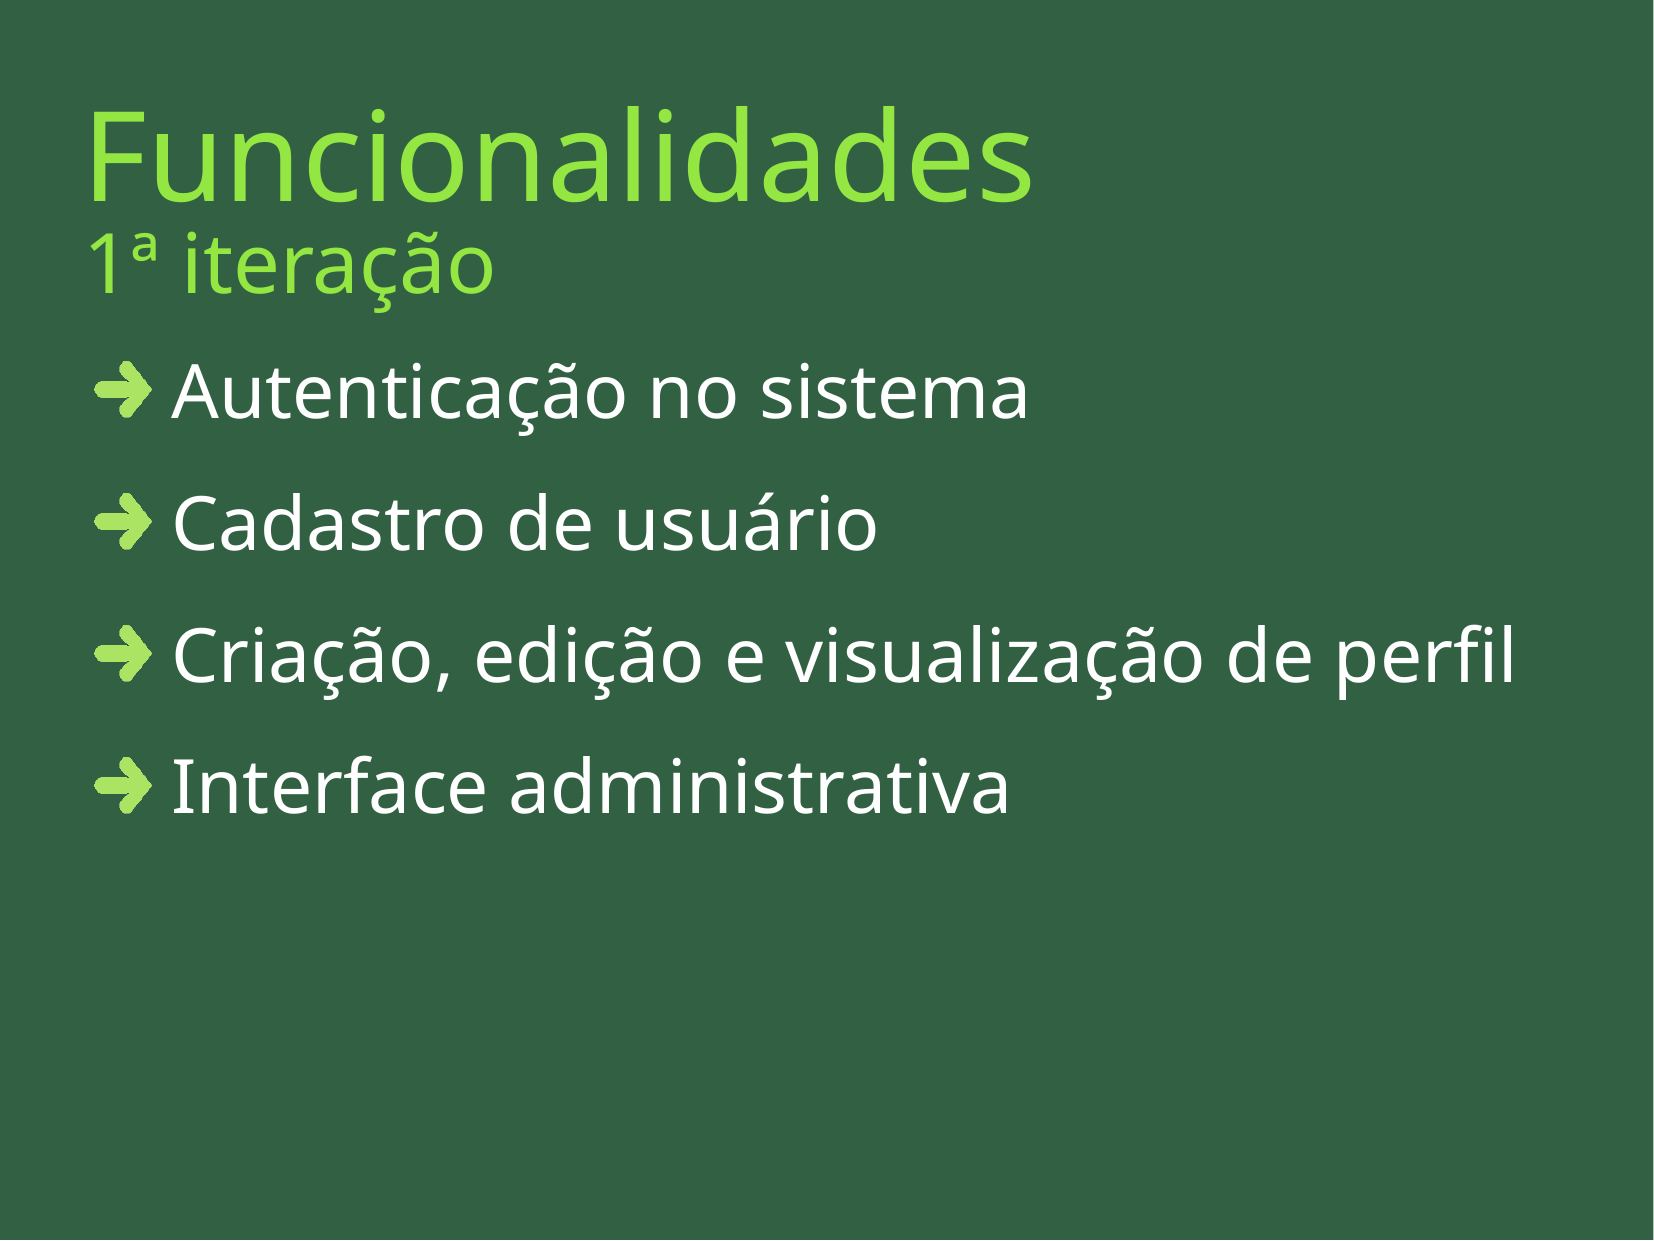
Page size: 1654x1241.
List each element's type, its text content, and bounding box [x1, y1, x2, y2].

title 1ª iteração [83, 183, 1572, 340]
list Autenticação no sistema Cadastro de usuário Criação, edição e visualização de perfil Interface administrativa [76, 338, 1565, 1034]
title Funcionalidades [82, 49, 1571, 257]
